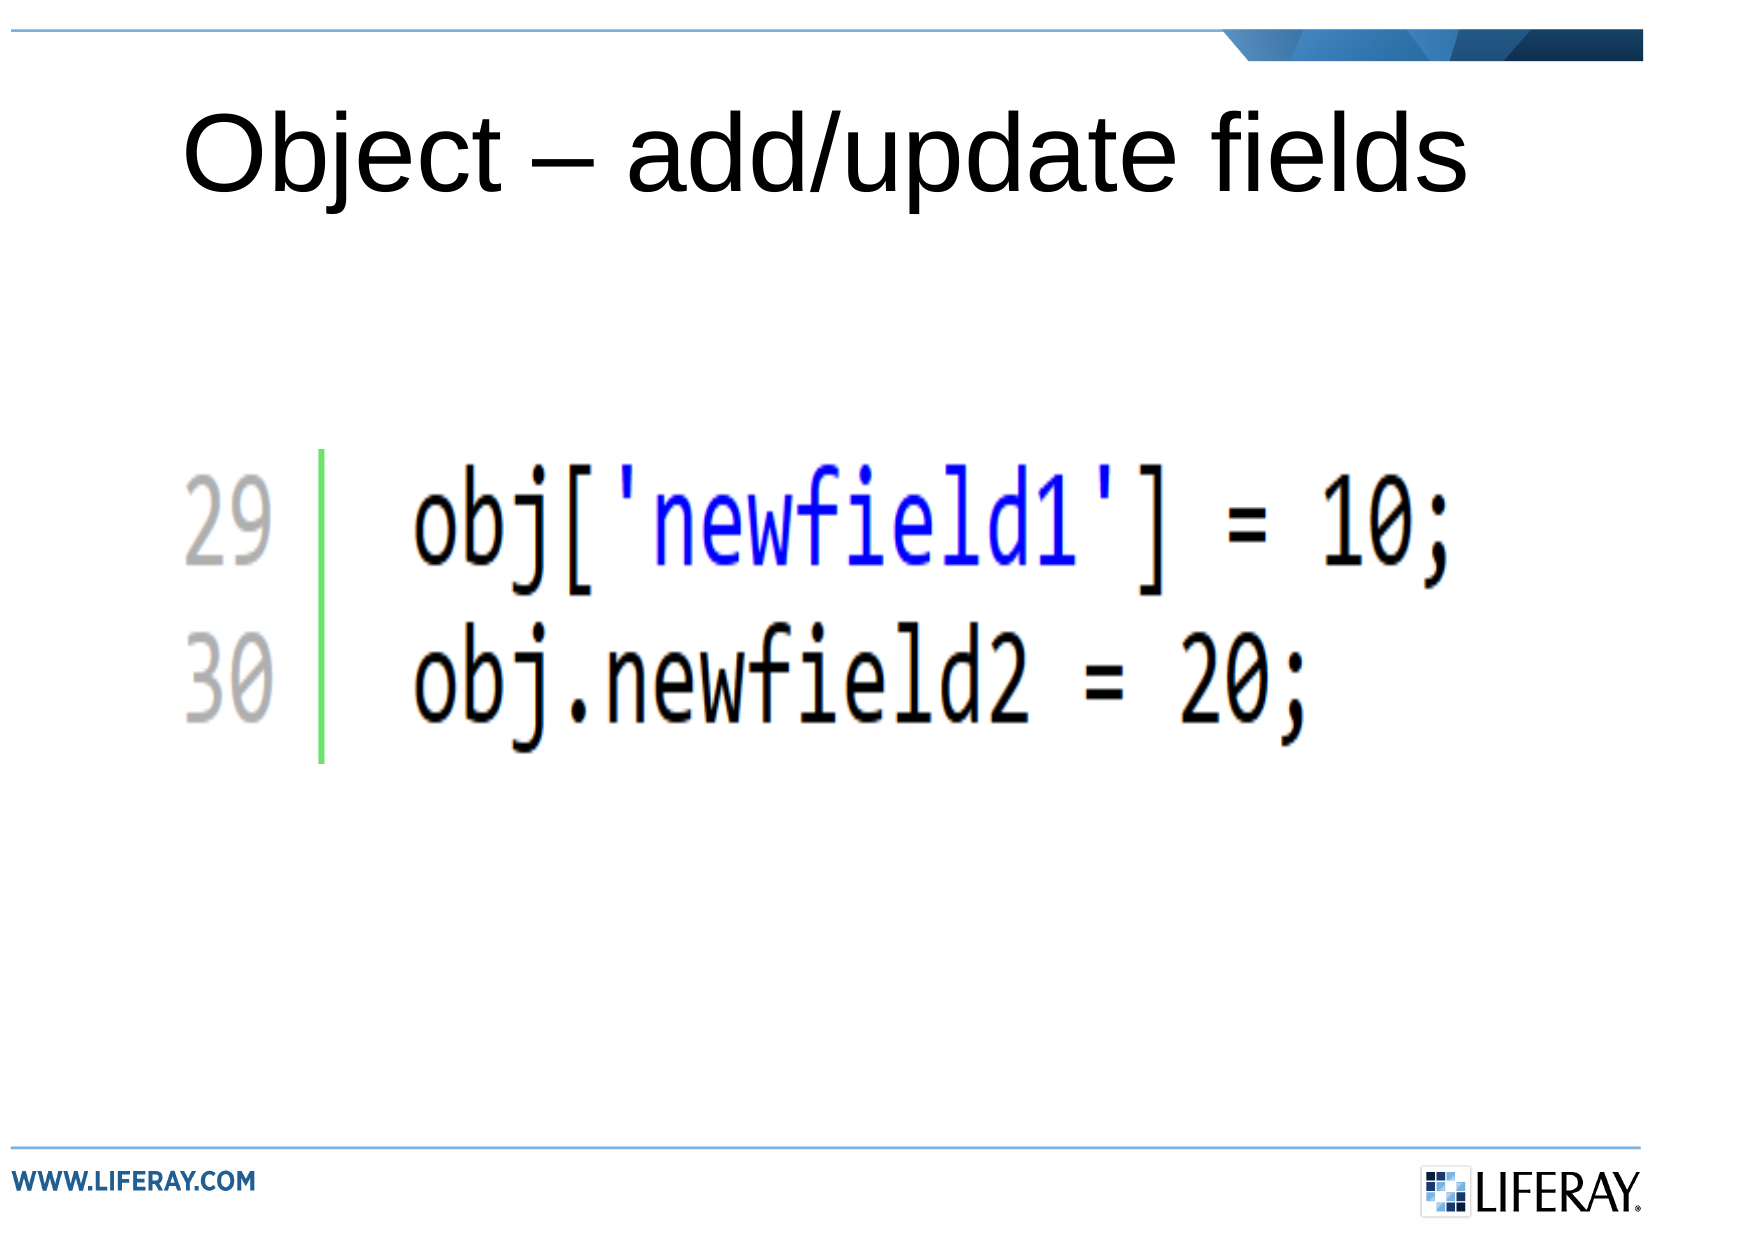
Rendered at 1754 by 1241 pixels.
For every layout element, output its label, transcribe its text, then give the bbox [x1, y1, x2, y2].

title Object – add/update fields [82, 49, 1571, 257]
picture [9, 1124, 1642, 1234]
picture [150, 449, 1463, 764]
picture [11, 0, 1644, 84]
